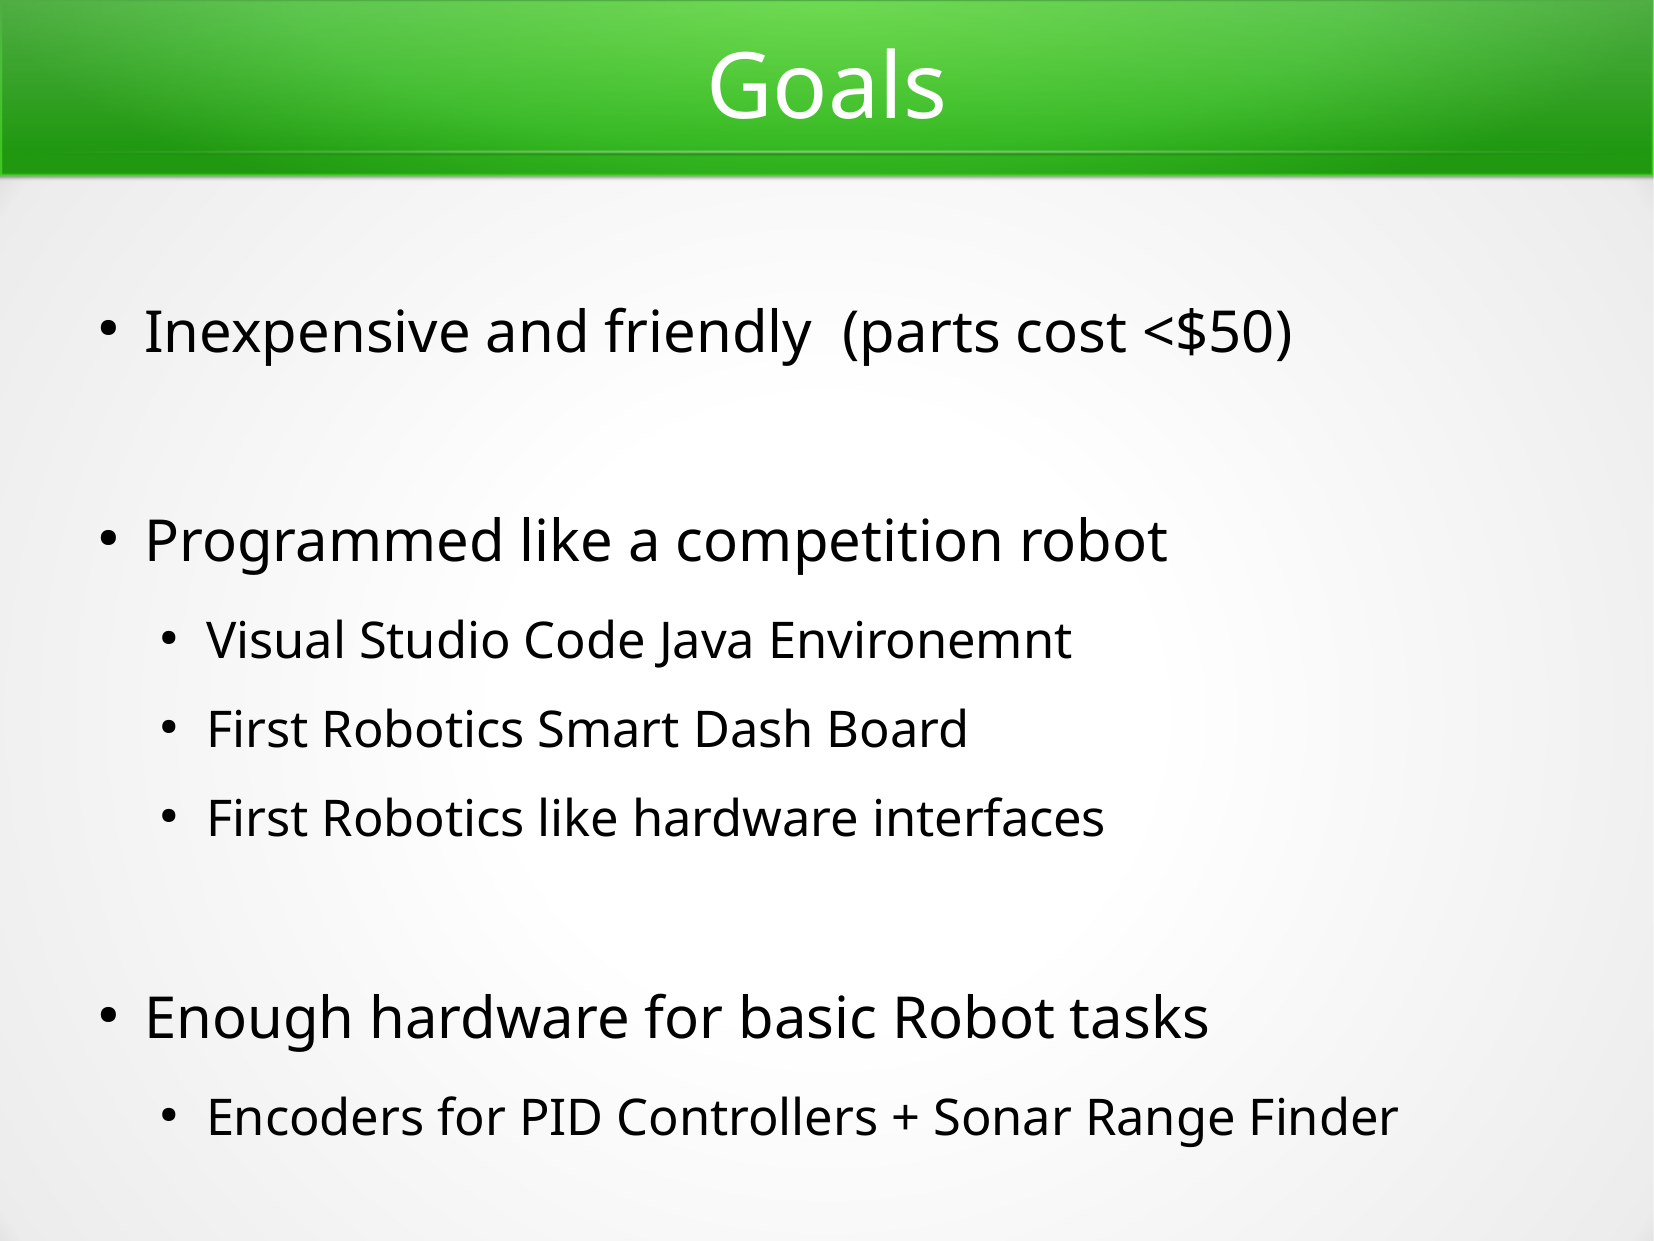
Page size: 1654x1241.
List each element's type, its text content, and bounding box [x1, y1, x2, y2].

title Goals [82, 11, 1571, 154]
picture [0, 0, 1654, 1241]
list Inexpensive and friendly (parts cost <$50) Programmed like a competition robot Visual Studio Code Java Environemnt First Robotics Smart Dash Board First Robotics like hardware interfaces Enough hardware for basic Robot tasks Encoders for PID Controllers + Sonar Range Finder [82, 290, 1654, 1158]
